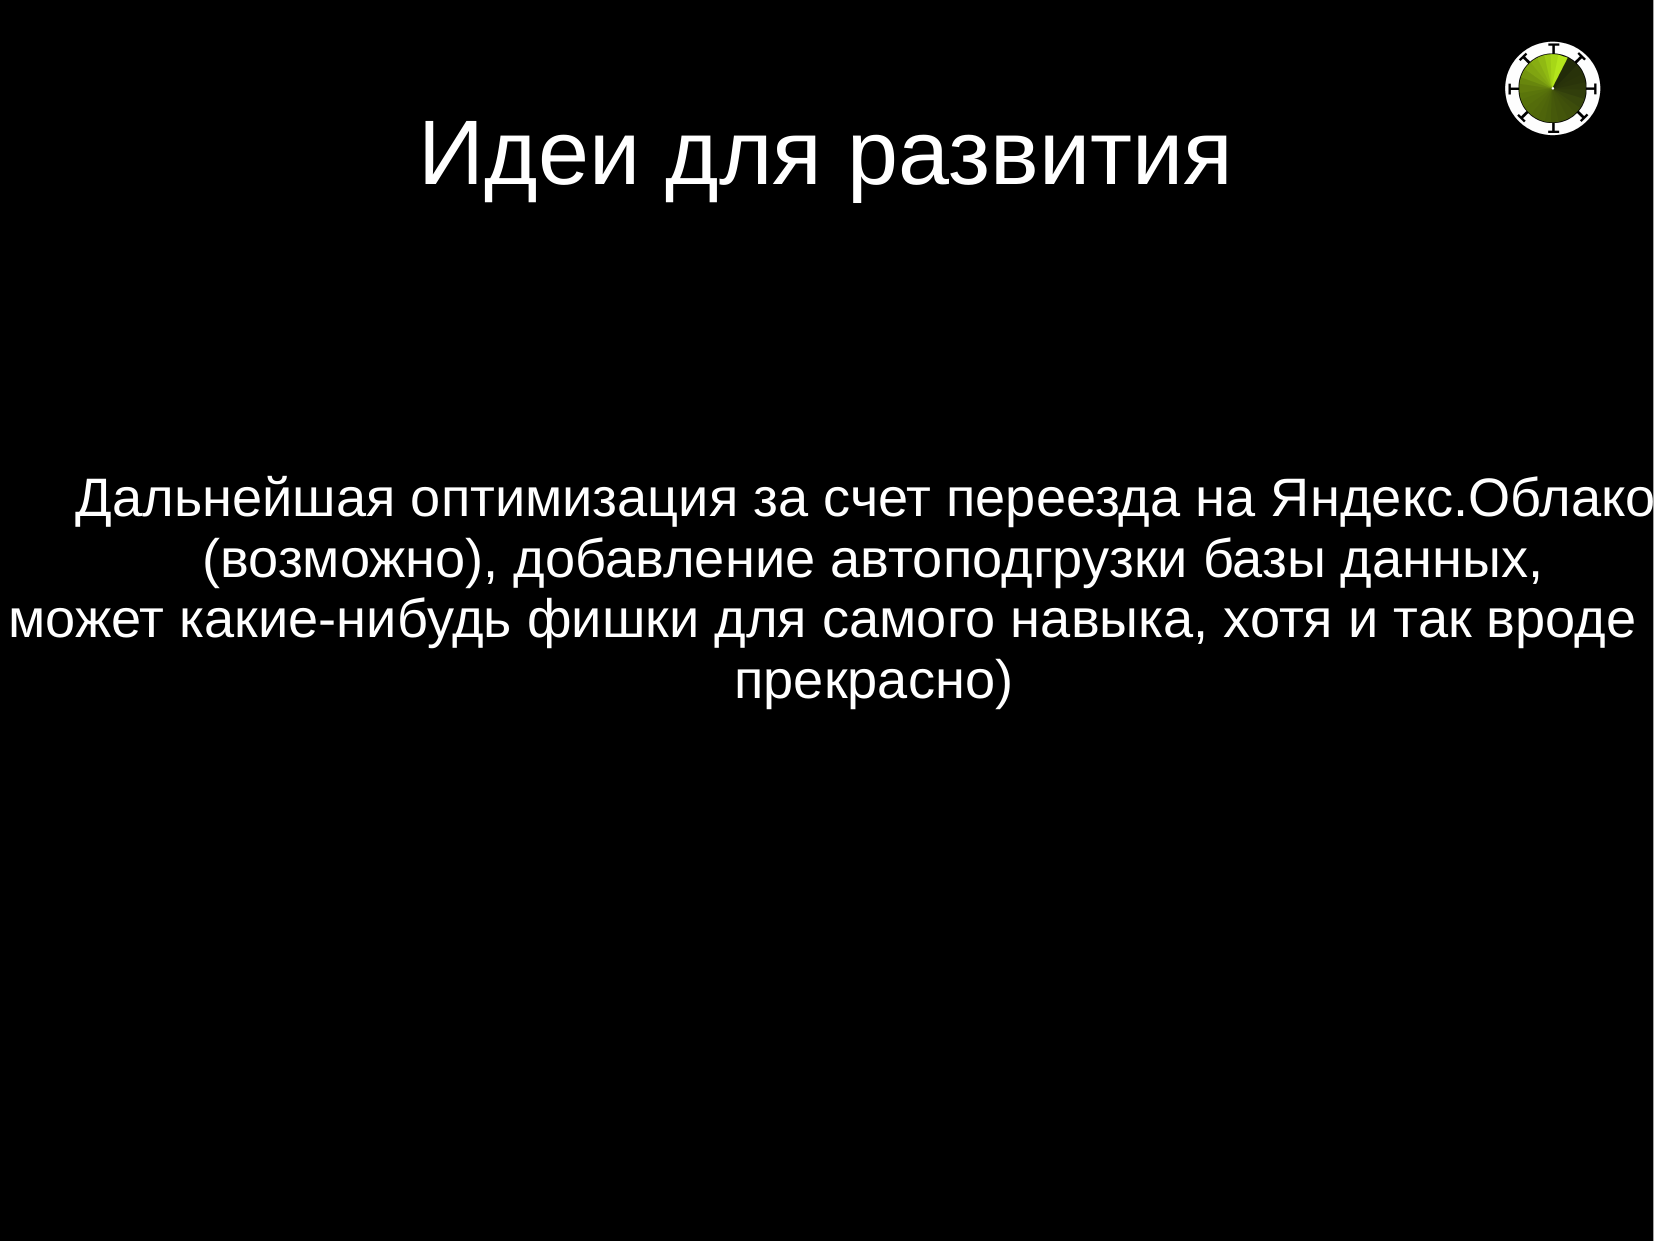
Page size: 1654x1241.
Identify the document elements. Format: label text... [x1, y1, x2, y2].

picture [1498, 35, 1607, 142]
text_box Дальнейшая оптимизация за счет переезда на Яндекс.Облако (возможно), добавление автоподгрузки базы данных, может какие-нибудь фишки для самого навыка, хотя и так вроде все прекрасно) [0, 0, 1654, 1241]
title Идеи для развития [82, 49, 1571, 257]
